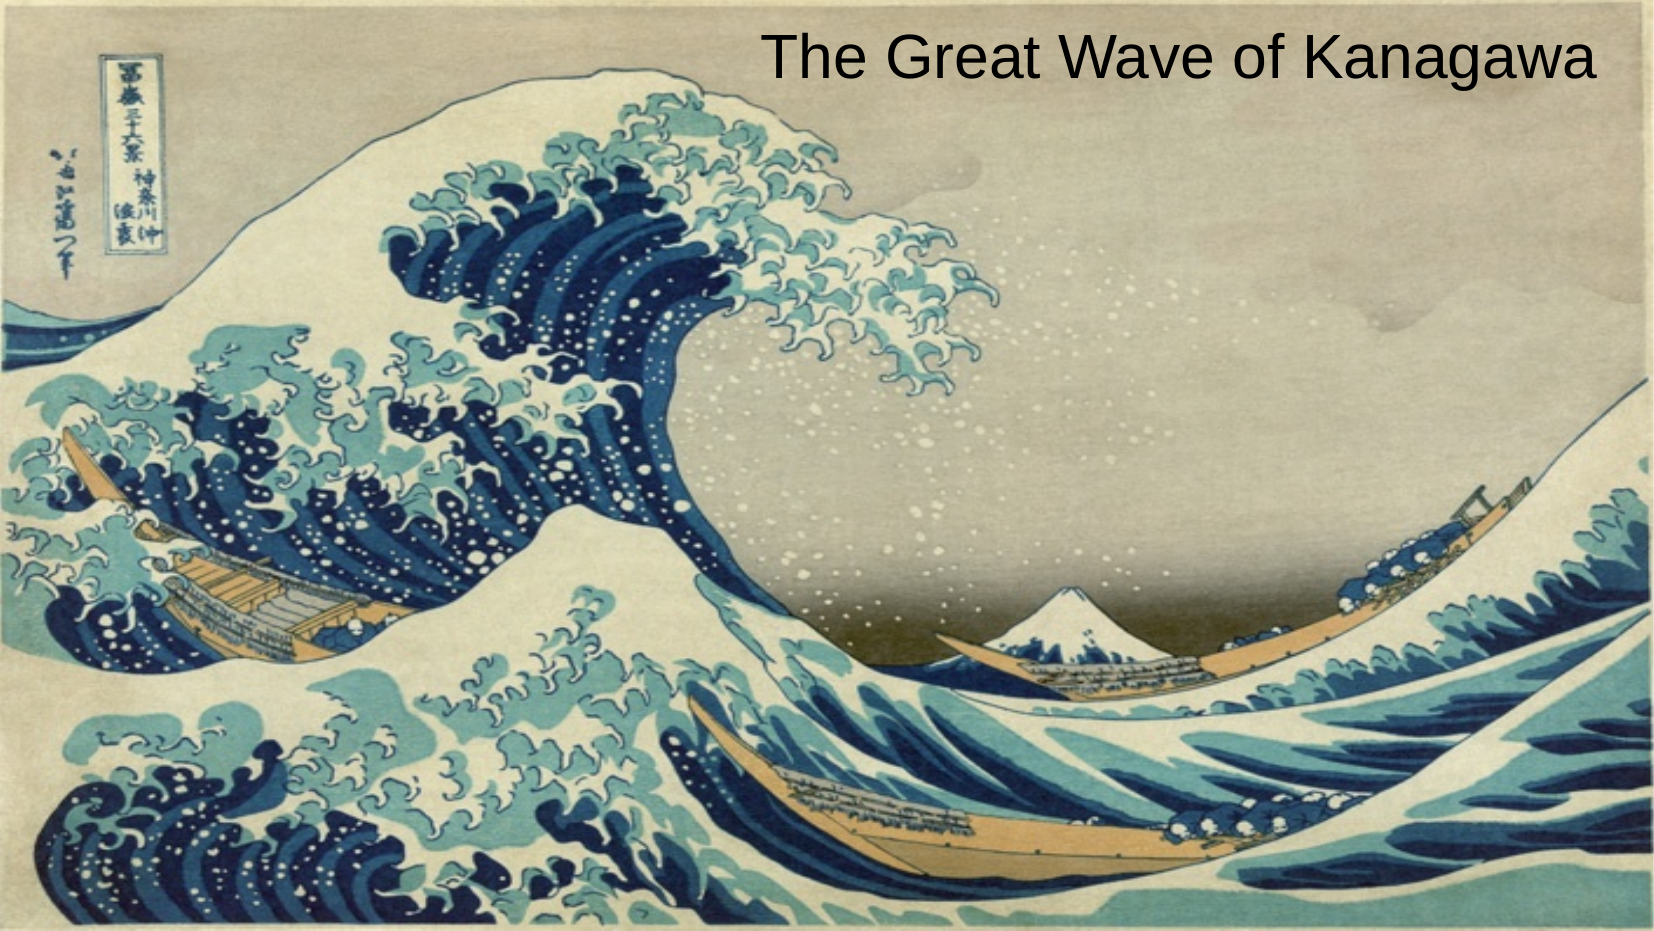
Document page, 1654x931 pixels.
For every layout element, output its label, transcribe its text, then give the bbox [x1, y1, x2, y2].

picture [0, 0, 1654, 931]
title The Great Wave of Kanagawa [435, 0, 1654, 136]
